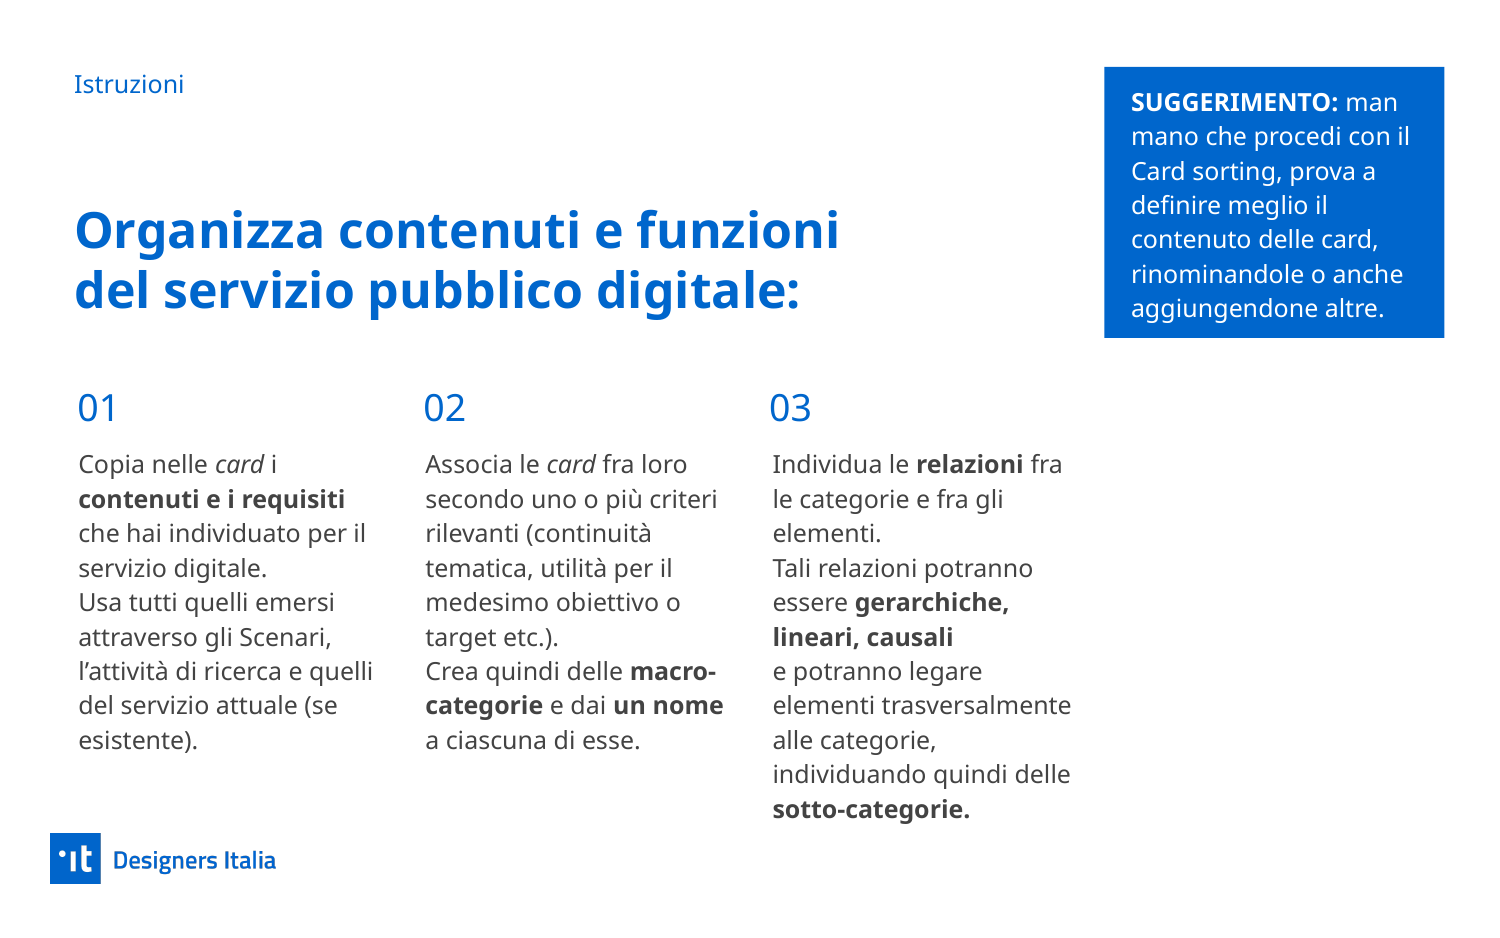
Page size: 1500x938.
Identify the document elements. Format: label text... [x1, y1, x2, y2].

text_box Istruzioni [59, 58, 696, 110]
text_box Individua le relazioni fra le categorie e fra gli elementi. Tali relazioni potranno essere gerarchiche, lineari, causali e potranno legare elementi trasversalmente alle categorie, individuando quindi delle sotto-categorie. [757, 429, 1103, 741]
text_box Copia nelle card i contenuti e i requisiti che hai individuato per il servizio digitale. Usa tutti quelli emersi attraverso gli Scenari, l’attività di ricerca e quelli del servizio attuale (se esistente). [63, 429, 409, 636]
text_box 03 [754, 383, 838, 430]
text_box 02 [408, 383, 492, 430]
text_box SUGGERIMENTO: man mano che procedi con il Card sorting, prova a definire meglio il contenuto delle card, rinominandole o anche aggiungendone altre. [1104, 66, 1445, 338]
picture [50, 833, 289, 884]
text_box Associa le card fra loro secondo uno o più criteri rilevanti (continuità tematica, utilità per il medesimo obiettivo o target etc.). Crea quindi delle macro-categorie e dai un nome a ciascuna di esse. [410, 429, 751, 773]
text_box 01 [62, 383, 146, 430]
text_box Organizza contenuti e funzioni del servizio pubblico digitale: [59, 203, 864, 315]
